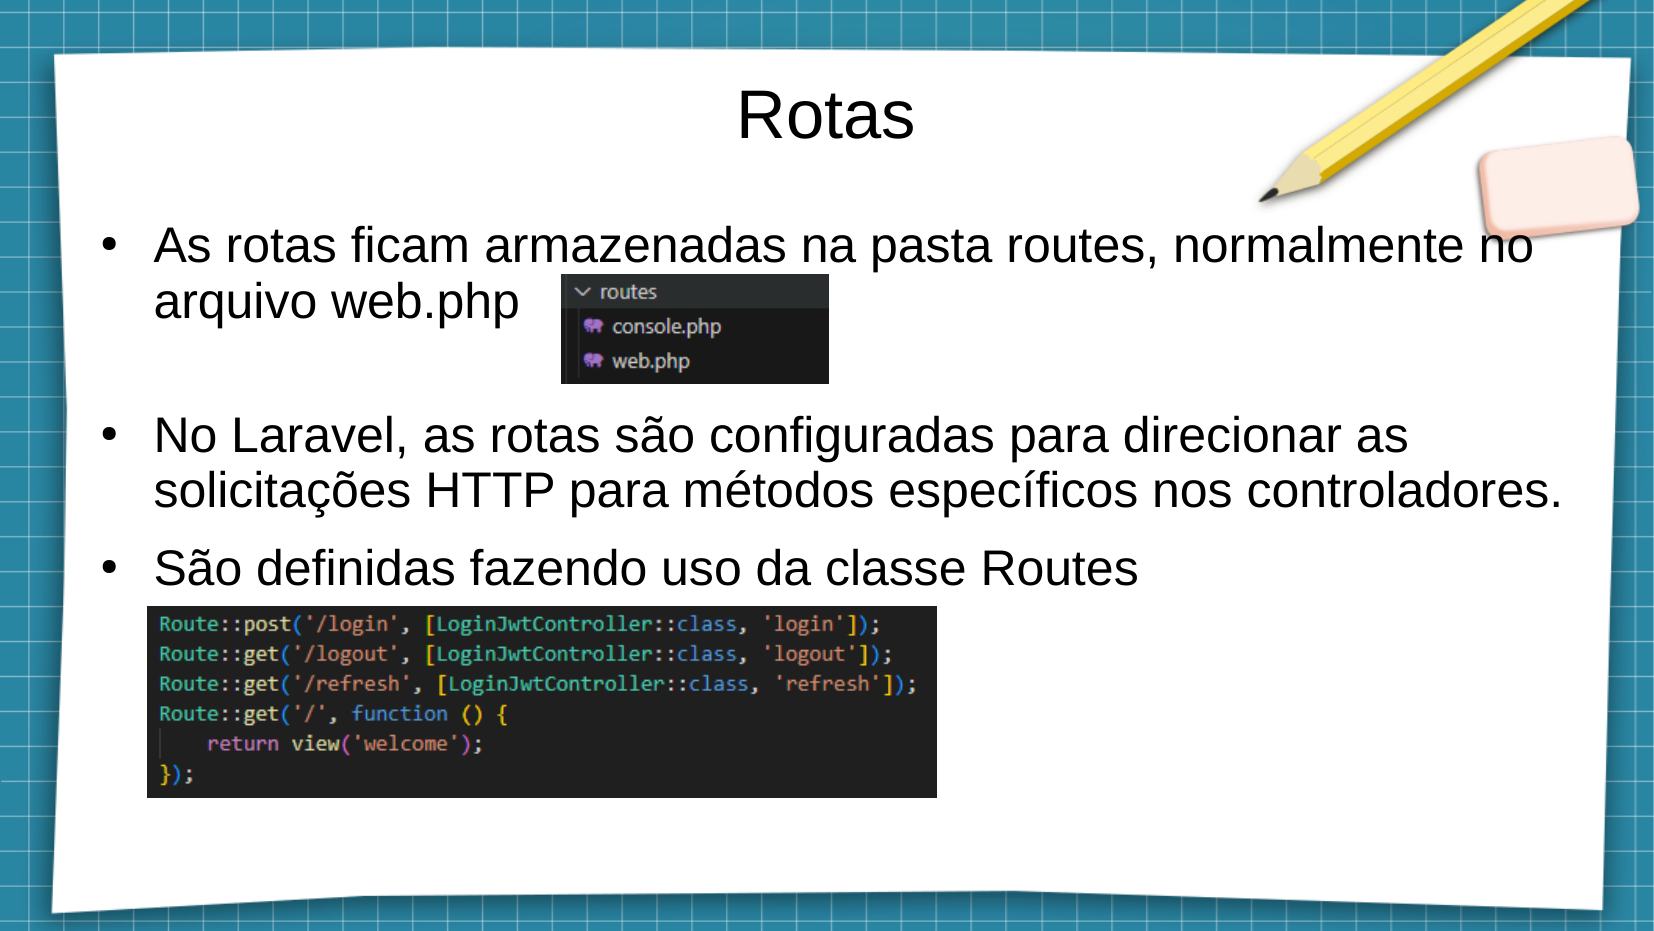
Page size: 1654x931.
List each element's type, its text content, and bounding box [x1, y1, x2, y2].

list As rotas ficam armazenadas na pasta routes, normalmente no arquivo web.php No Laravel, as rotas são configuradas para direcionar as solicitações HTTP para métodos específicos nos controladores. São definidas fazendo uso da classe Routes [82, 217, 1571, 758]
picture [0, 0, 1654, 931]
title Rotas [82, 37, 1571, 193]
